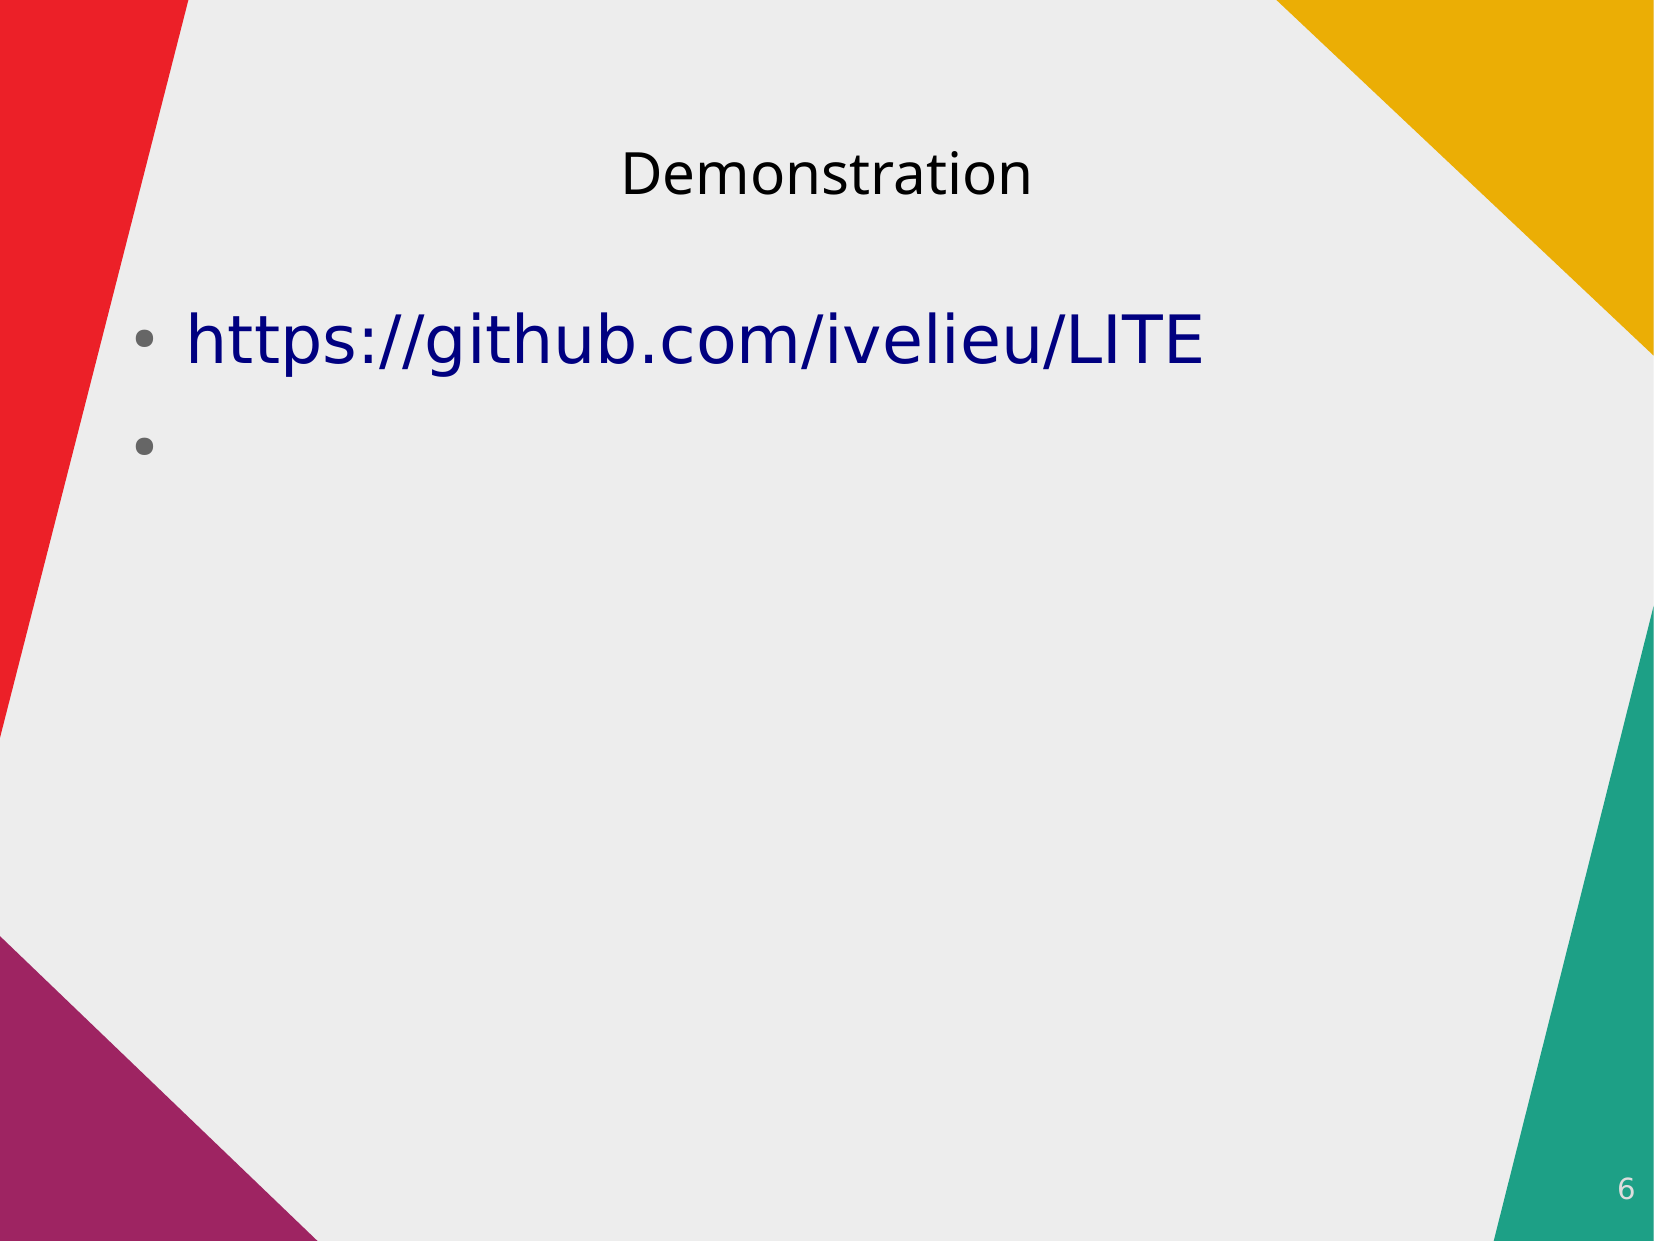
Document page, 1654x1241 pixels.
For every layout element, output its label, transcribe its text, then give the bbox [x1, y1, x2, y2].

list https://github.com/ivelieu/LITE [114, 302, 1539, 1033]
title Demonstration [114, 73, 1539, 271]
